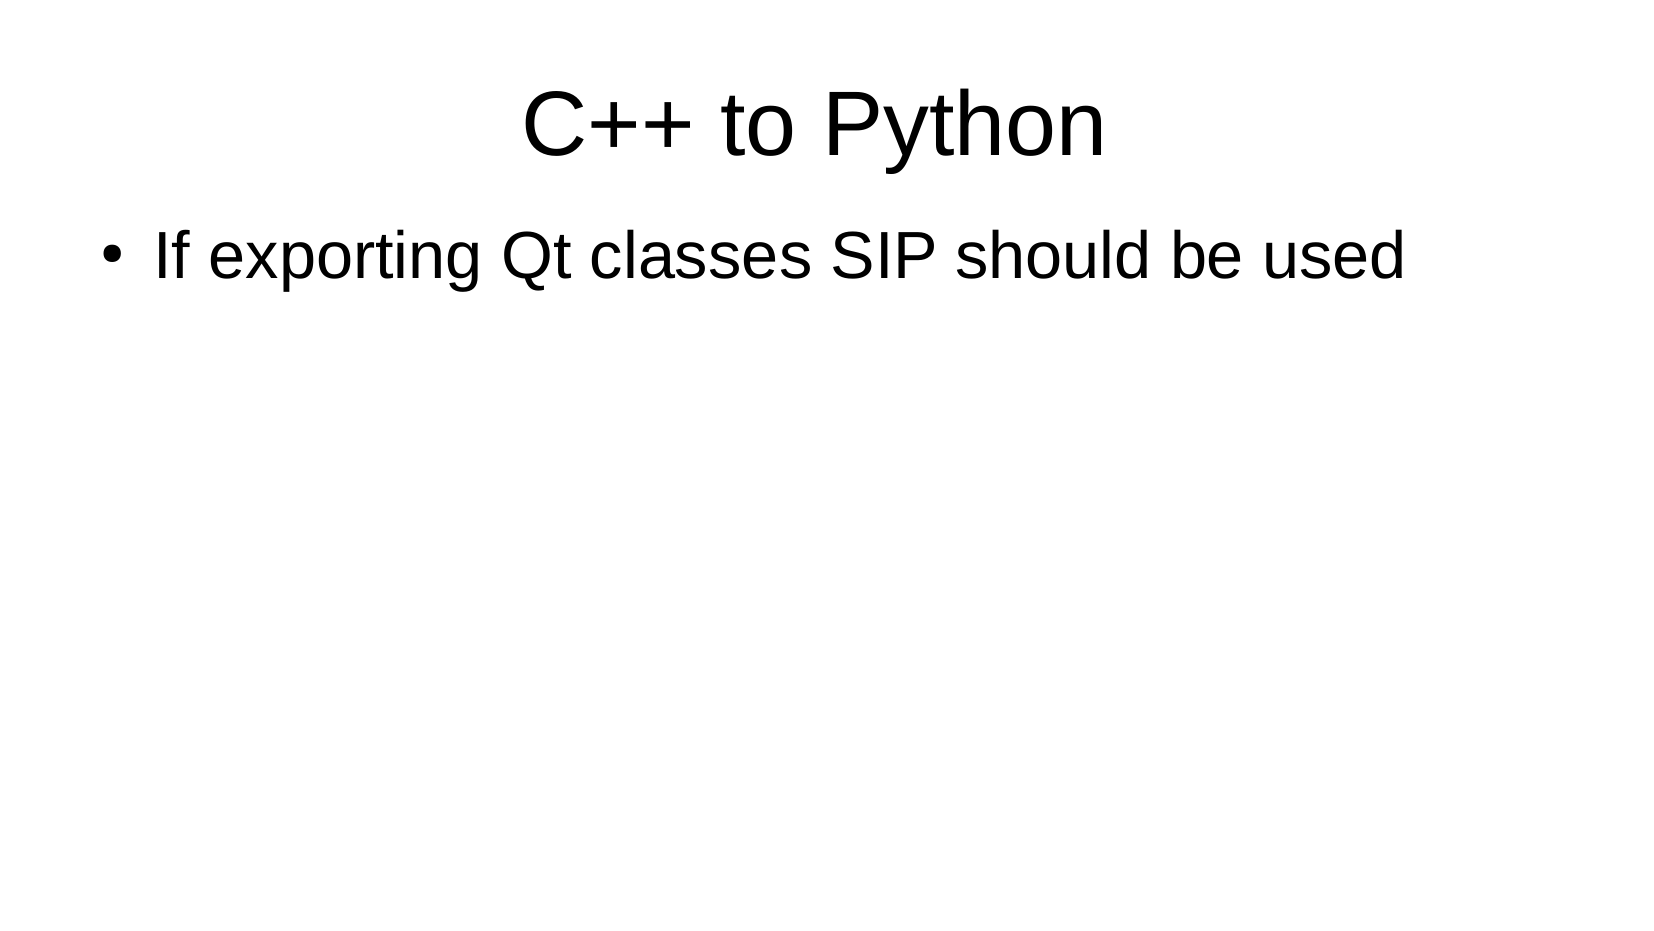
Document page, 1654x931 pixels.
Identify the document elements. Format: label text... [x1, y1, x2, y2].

list If exporting Qt classes SIP should be used [82, 217, 1571, 758]
title C++ to Python [70, 45, 1559, 201]
